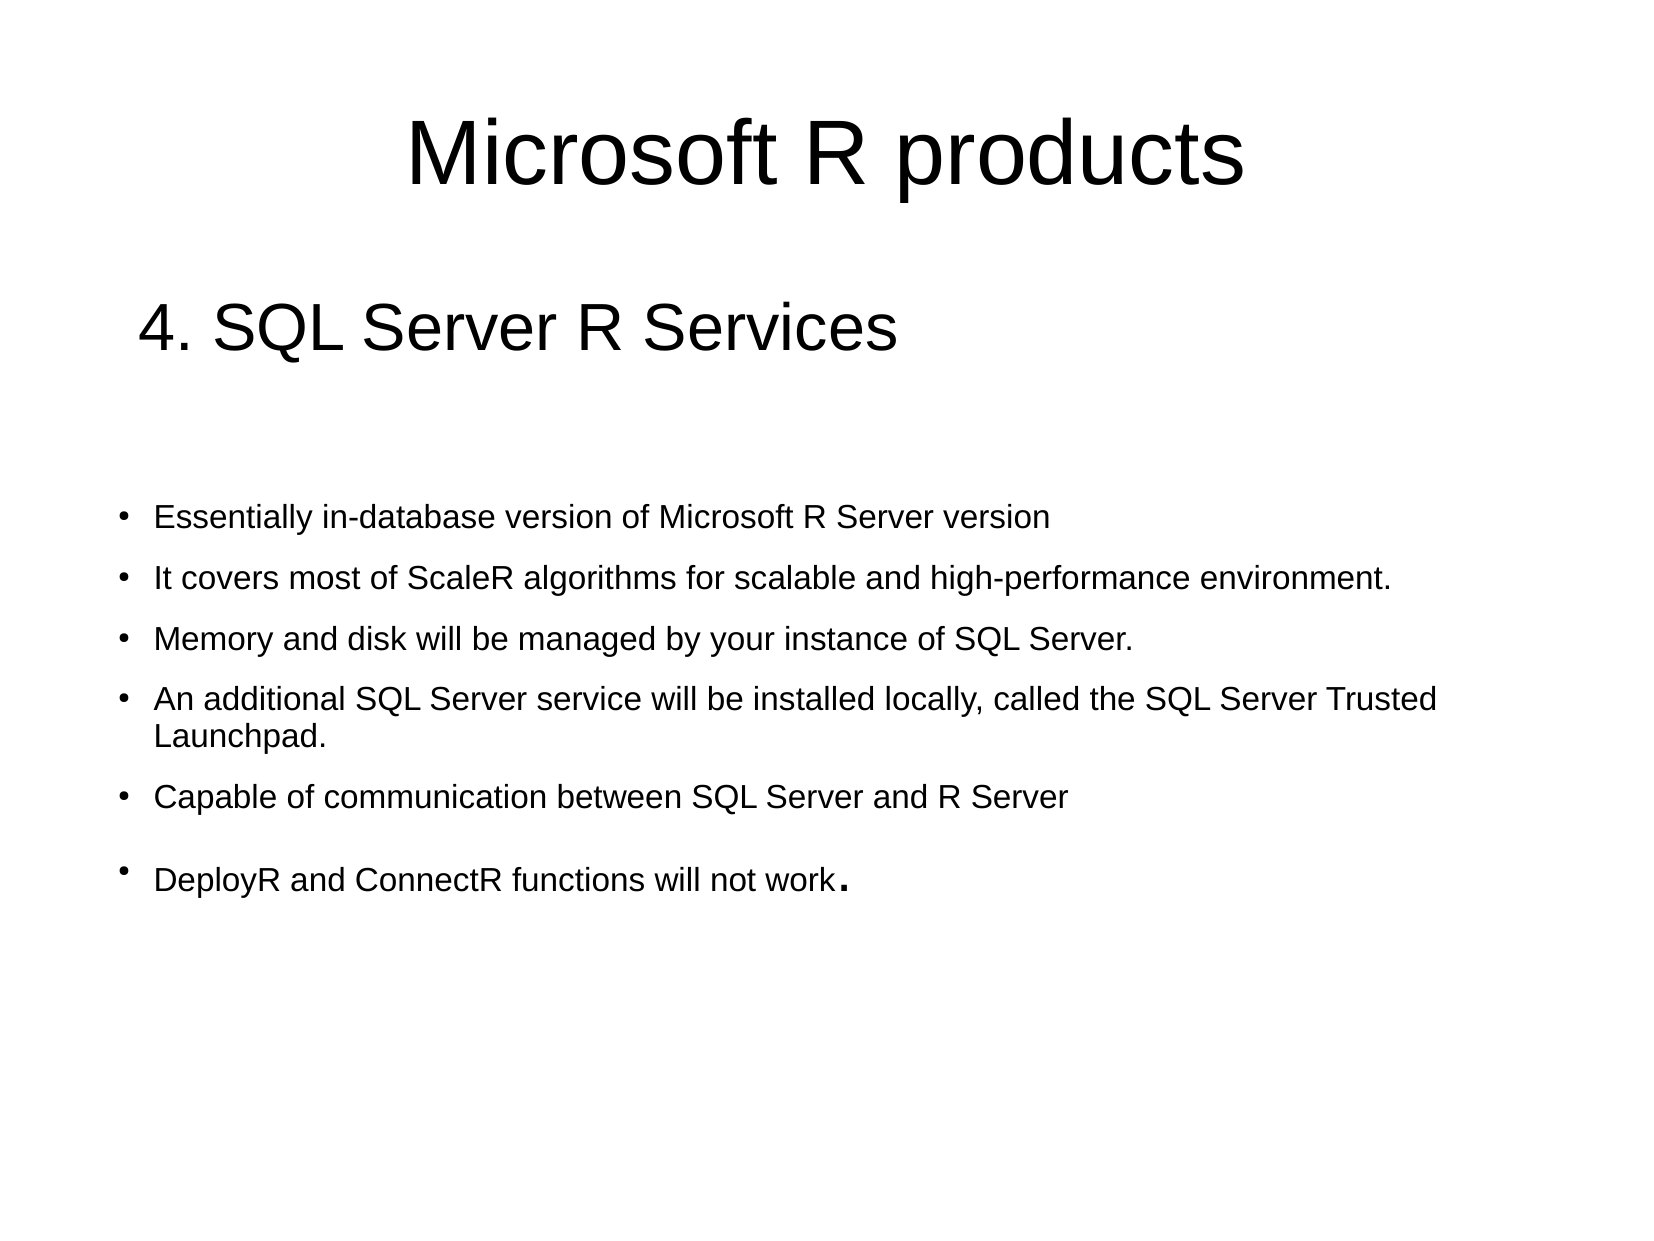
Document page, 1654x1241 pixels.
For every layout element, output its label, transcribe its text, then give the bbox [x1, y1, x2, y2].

title Microsoft R products [82, 49, 1571, 257]
list 4. SQL Server R Services Essentially in-database version of Microsoft R Server version It covers most of ScaleR algorithms for scalable and high-performance environment. Memory and disk will be managed by your instance of SQL Server. An additional SQL Server service will be installed locally, called the SQL Server Trusted Launchpad. Capable of communication between SQL Server and R Server DeployR and ConnectR functions will not work. [82, 290, 1571, 1010]
